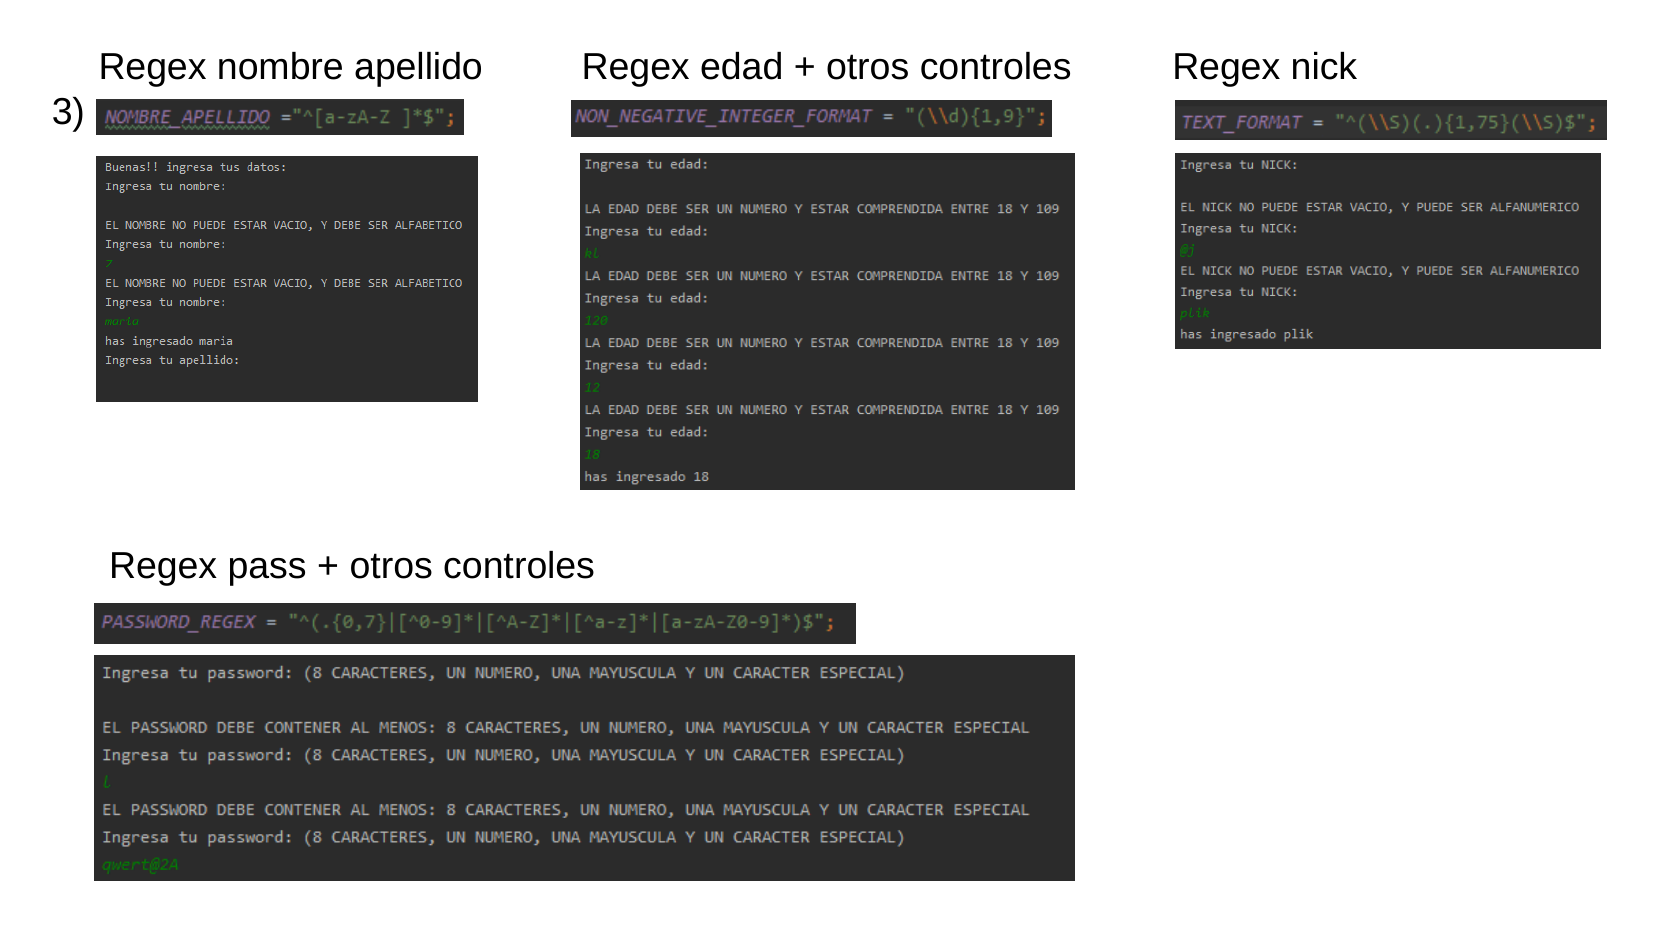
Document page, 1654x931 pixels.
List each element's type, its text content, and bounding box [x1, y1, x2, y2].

text_box Regex pass + otros controles [94, 537, 611, 595]
picture [100, 99, 464, 135]
picture [571, 100, 1052, 137]
text_box Regex edad + otros controles [566, 37, 1087, 95]
picture [94, 655, 1075, 881]
picture [580, 153, 1075, 490]
text_box 3) [37, 82, 100, 140]
picture [96, 156, 478, 402]
text_box Regex nombre apellido [83, 37, 498, 95]
picture [1175, 153, 1601, 349]
text_box Regex nick [1157, 37, 1373, 95]
picture [94, 603, 856, 644]
picture [1175, 100, 1607, 140]
